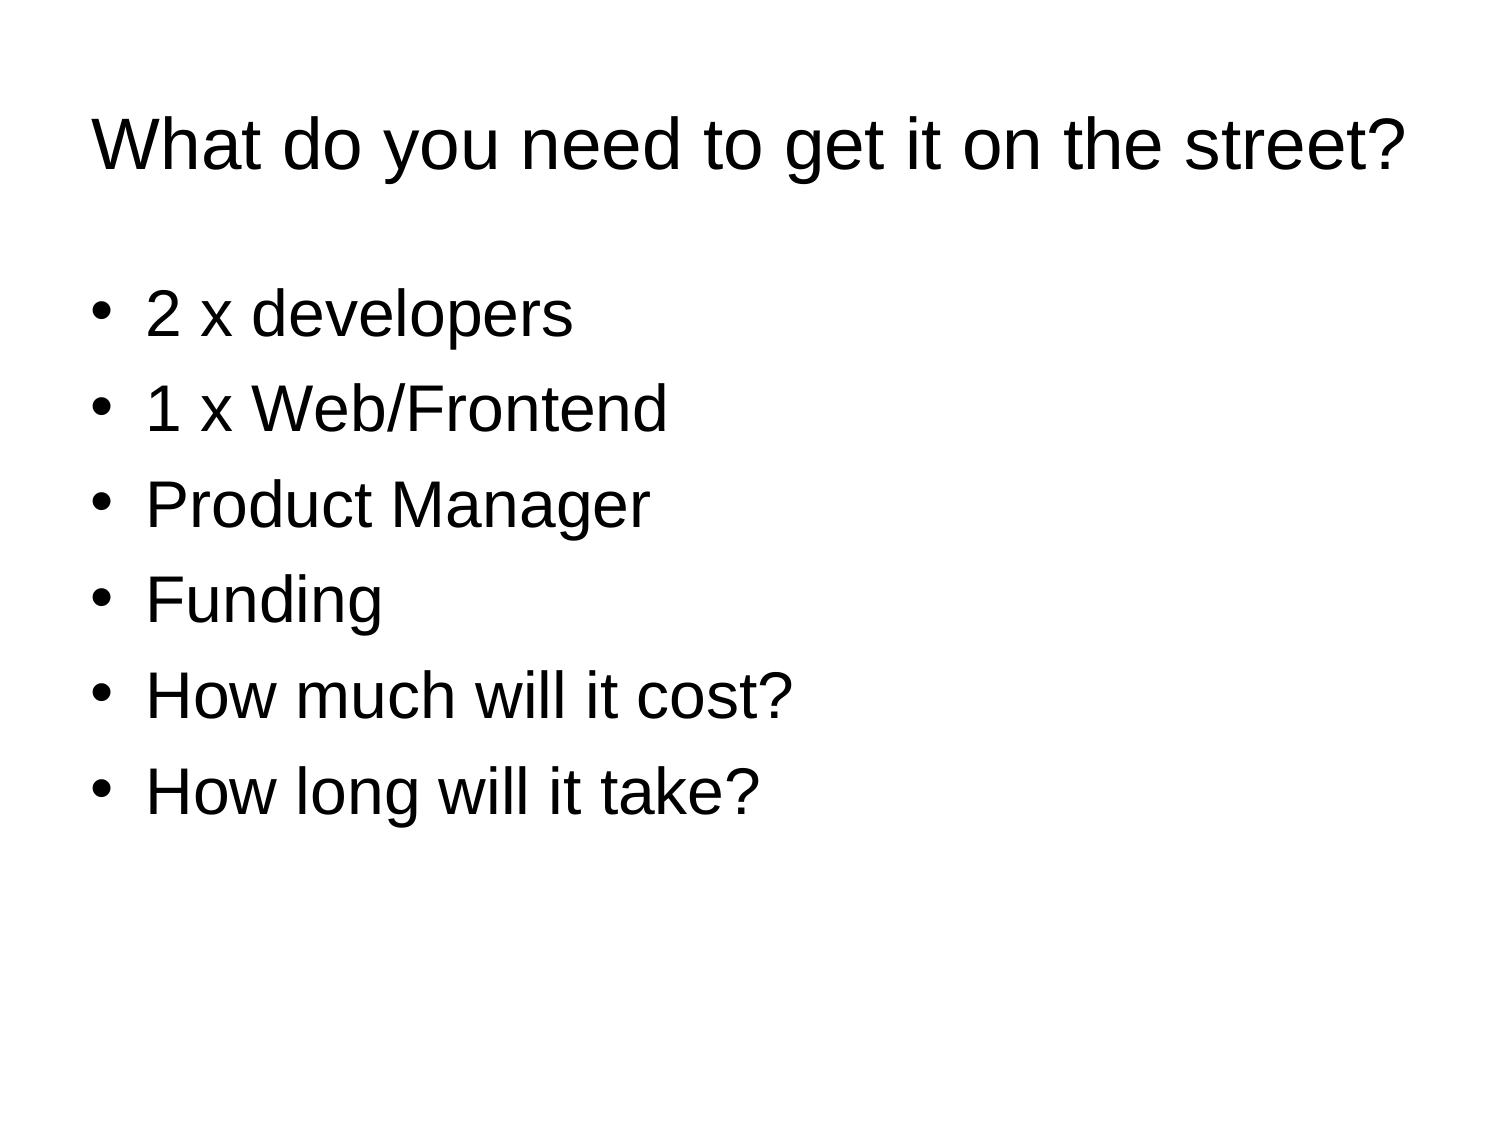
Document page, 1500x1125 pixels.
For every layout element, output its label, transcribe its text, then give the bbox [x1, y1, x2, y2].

title What do you need to get it on the street? [75, 88, 1426, 192]
list 2 x developers 1 x Web/Frontend Product Manager Funding How much will it cost? How long will it take? [75, 262, 1426, 841]
